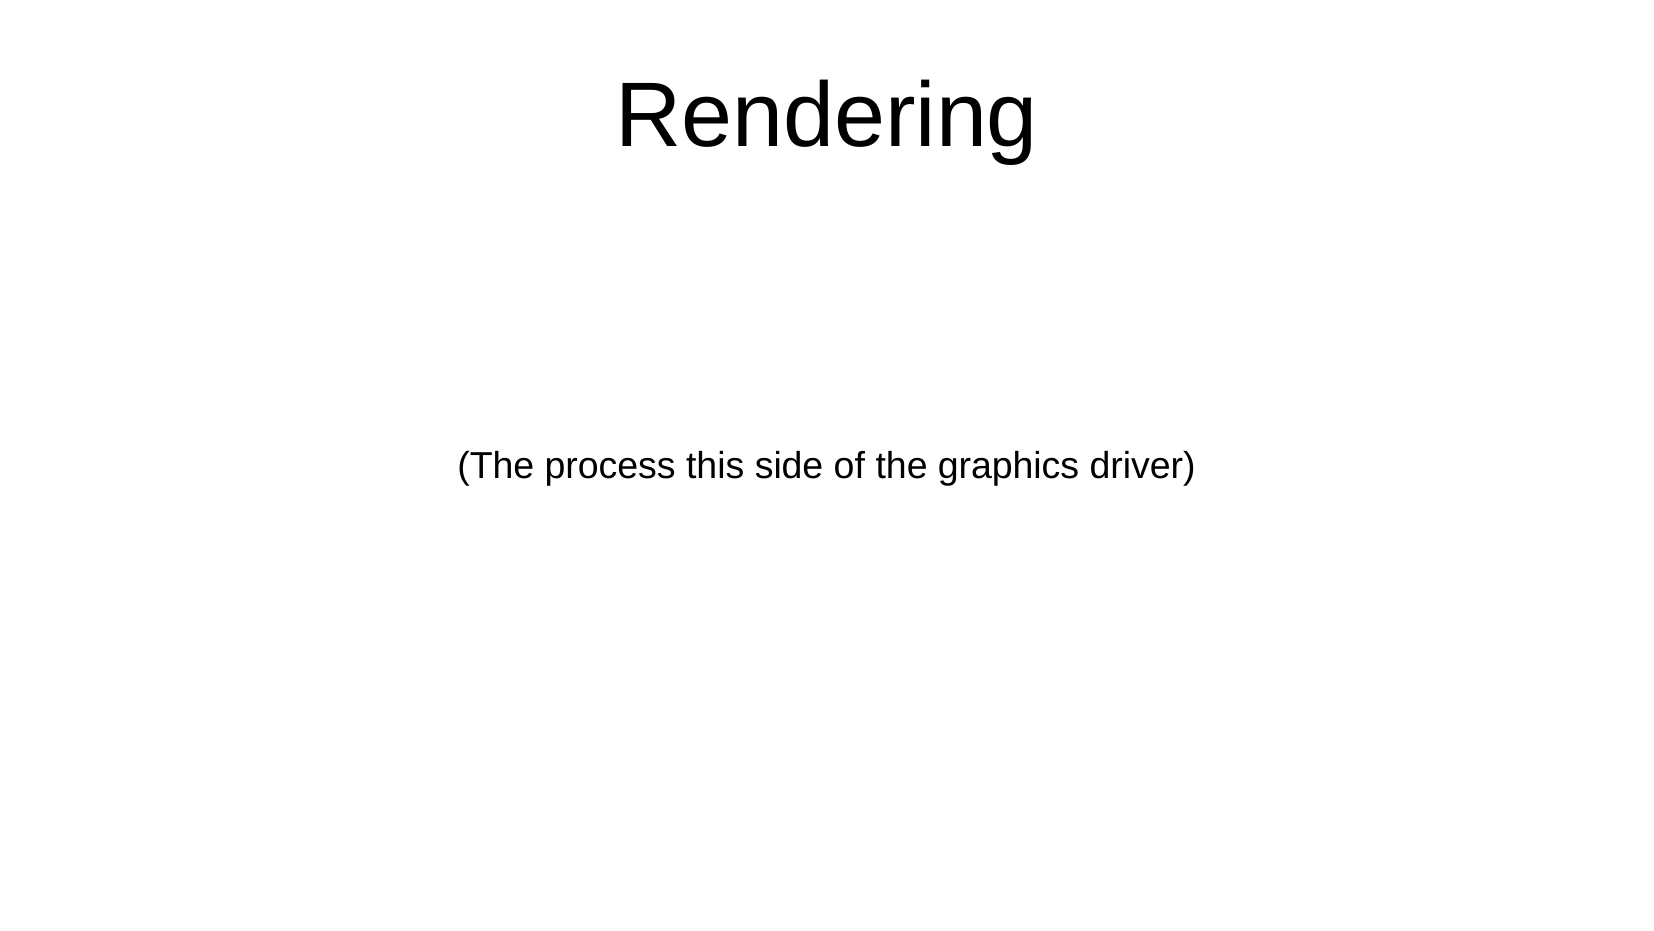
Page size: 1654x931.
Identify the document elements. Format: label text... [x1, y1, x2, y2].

text_box (The process this side of the graphics driver) [0, 0, 1654, 931]
